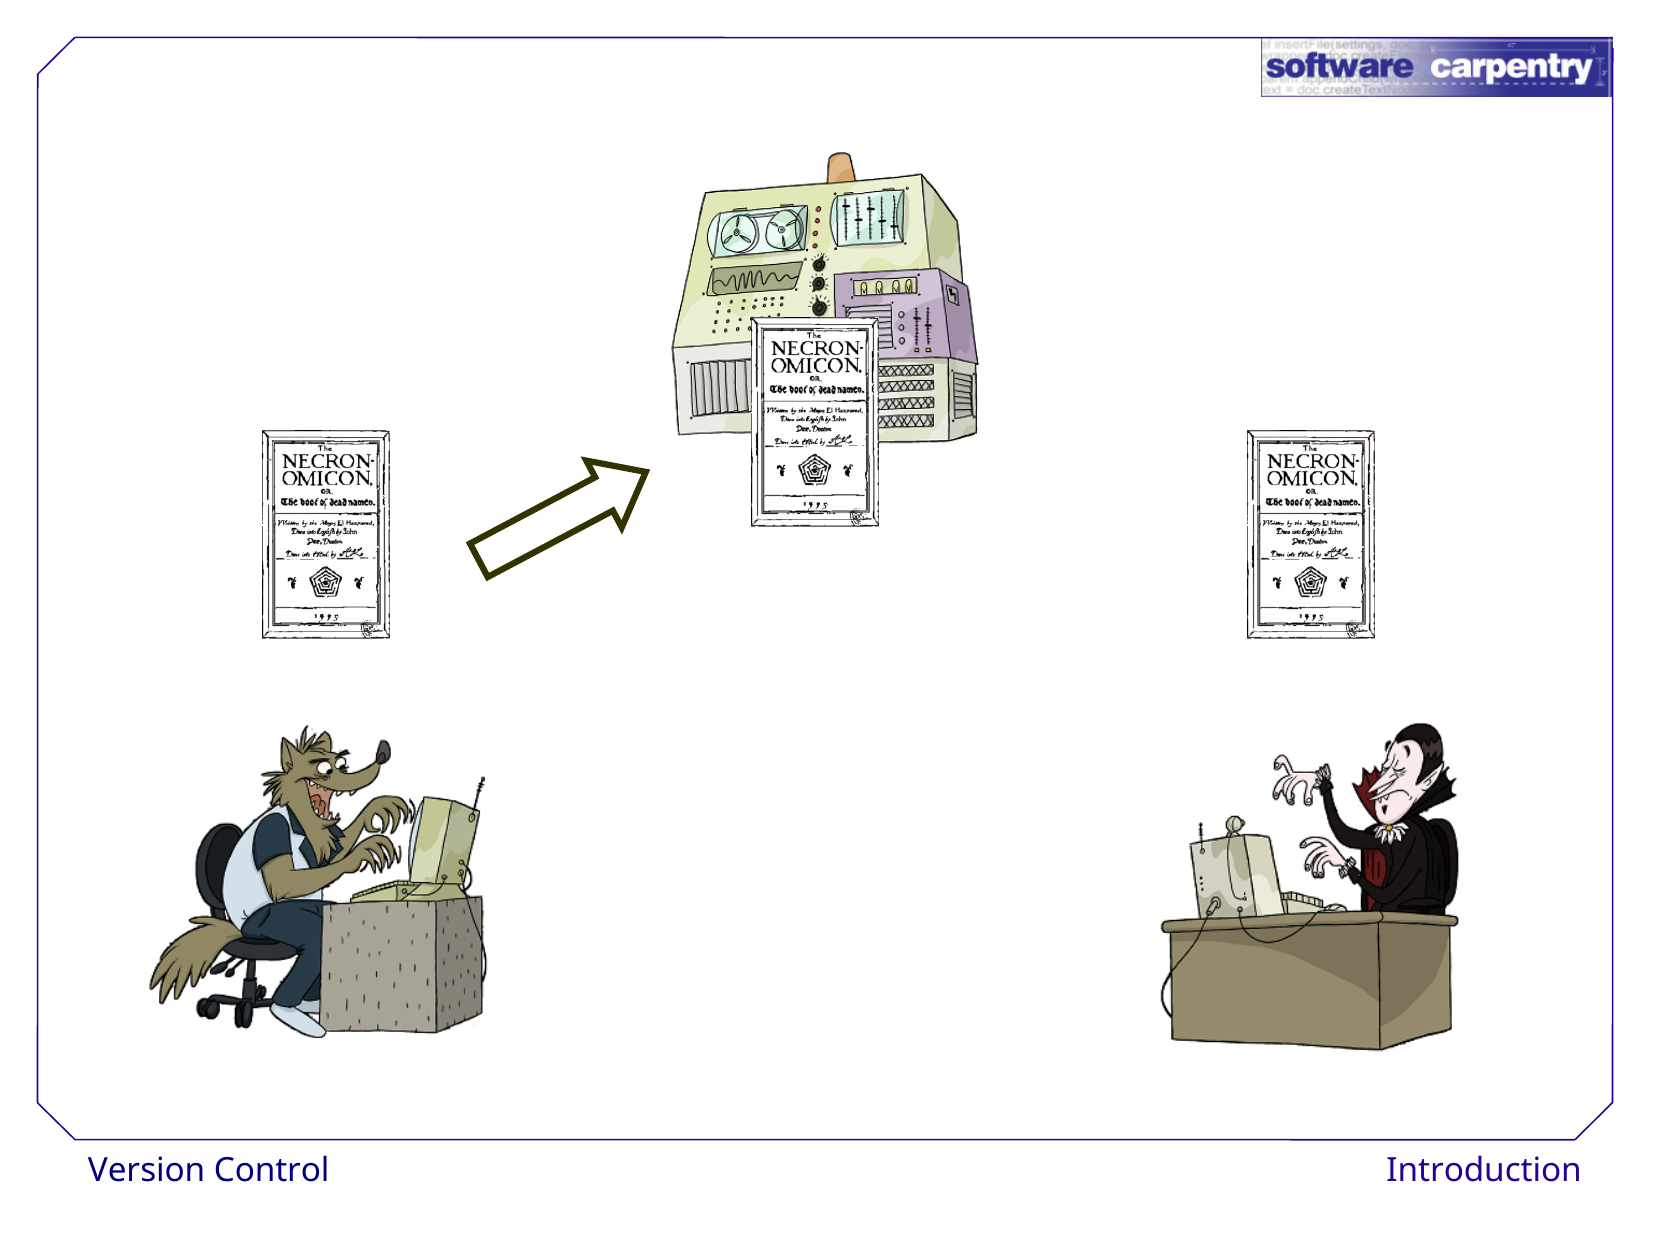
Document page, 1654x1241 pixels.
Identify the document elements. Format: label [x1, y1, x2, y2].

picture [1247, 430, 1375, 640]
picture [1148, 695, 1474, 1067]
picture [637, 119, 1020, 527]
picture [1261, 39, 1613, 97]
picture [262, 430, 390, 640]
picture [137, 705, 516, 1069]
